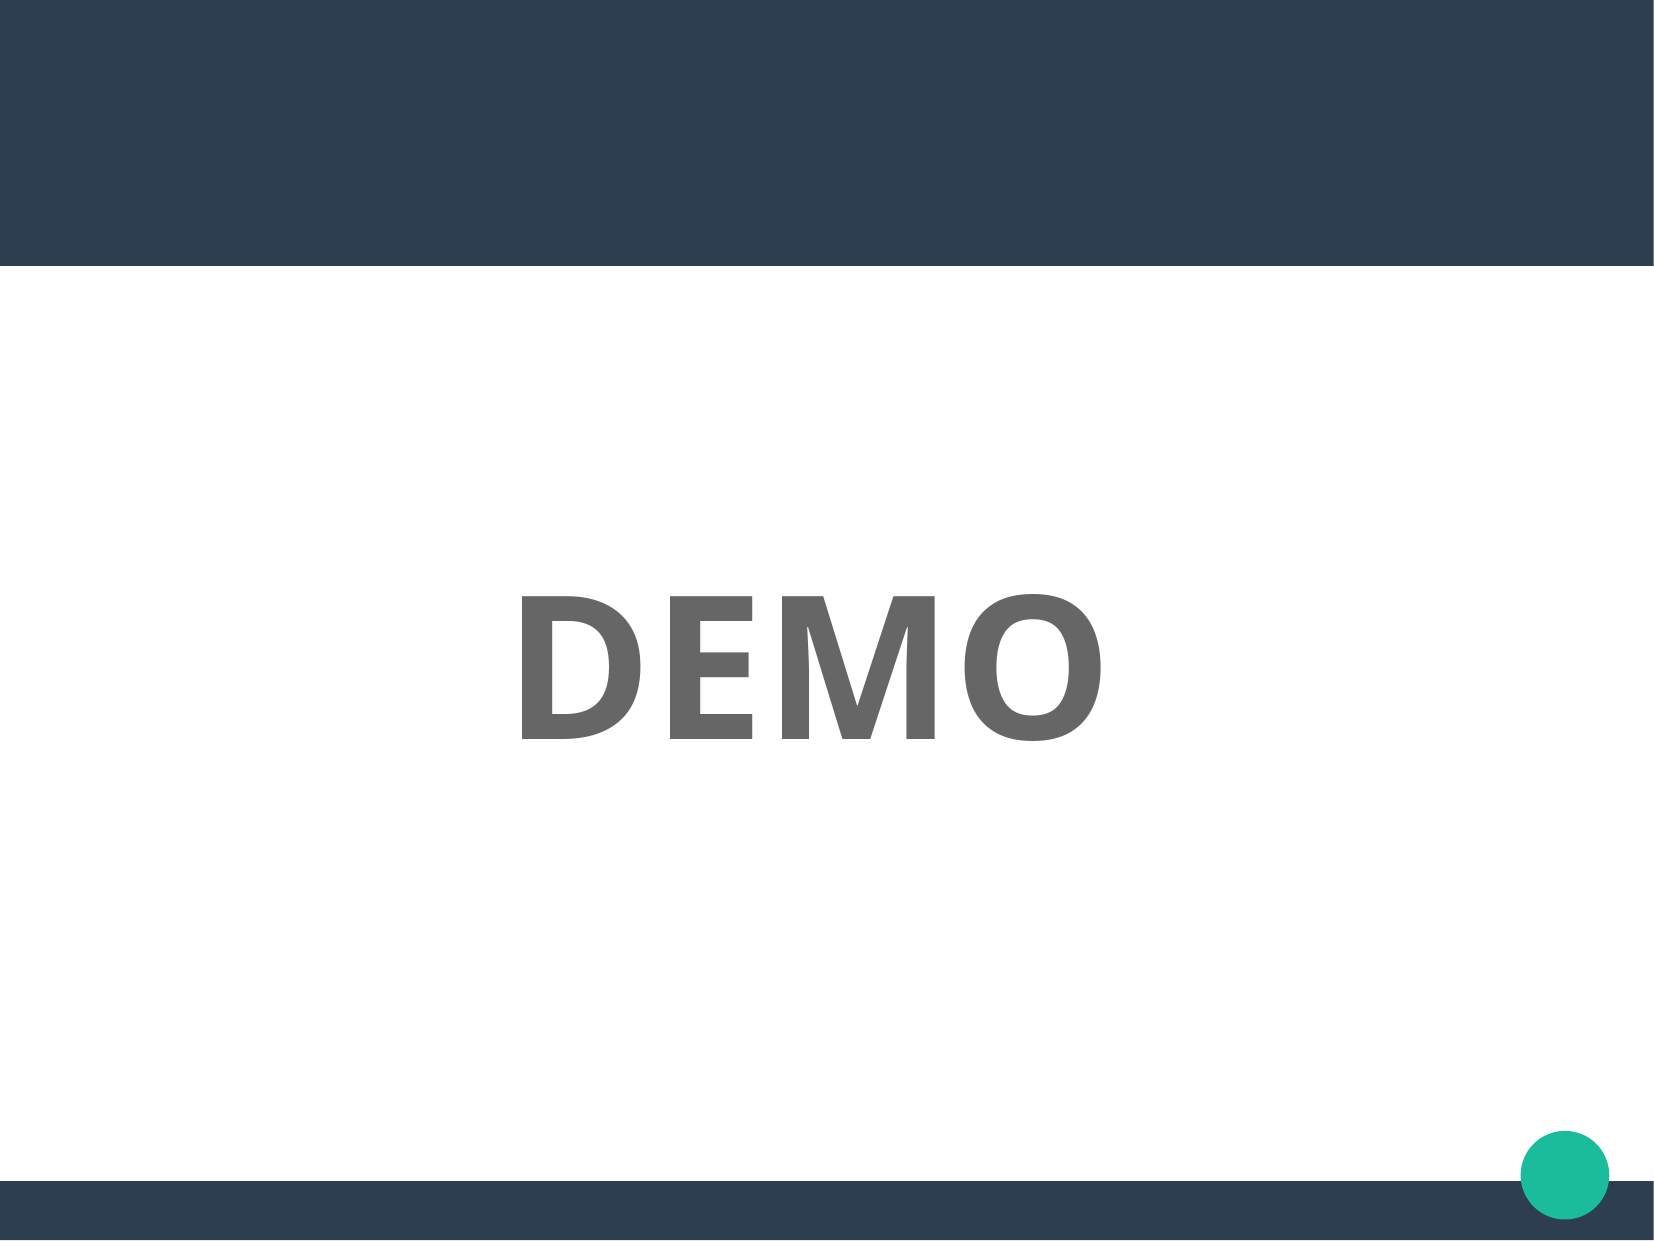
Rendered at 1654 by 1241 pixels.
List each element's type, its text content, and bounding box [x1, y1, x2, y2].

title DEMO [457, 446, 1160, 872]
